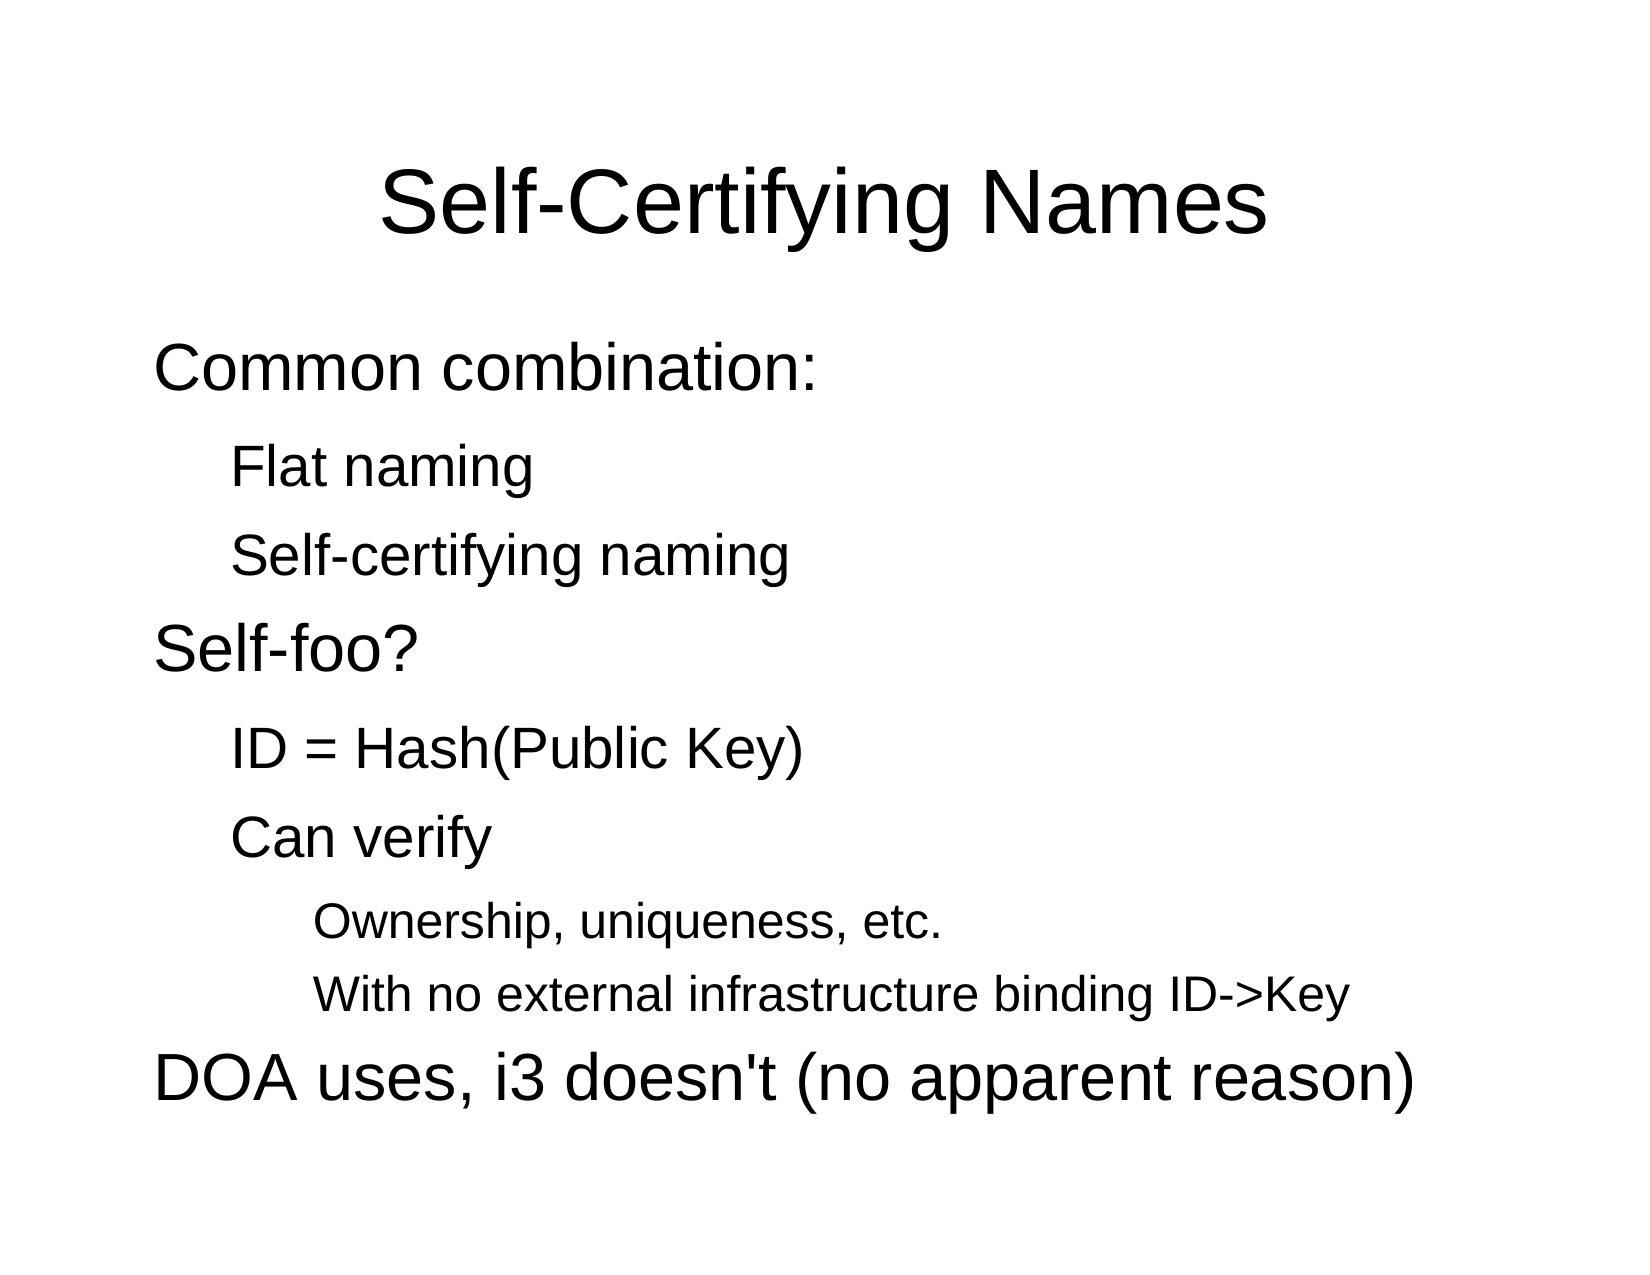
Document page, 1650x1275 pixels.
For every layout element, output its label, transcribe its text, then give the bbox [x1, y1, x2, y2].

title Self-Certifying Names [135, 112, 1515, 291]
list Common combination: Flat naming Self-certifying naming Self-foo? ID = Hash(Public Key) Can verify Ownership, uniqueness, etc. With no external infrastructure binding ID->Key DOA uses, i3 doesn't (no apparent reason) [135, 329, 1515, 1181]
